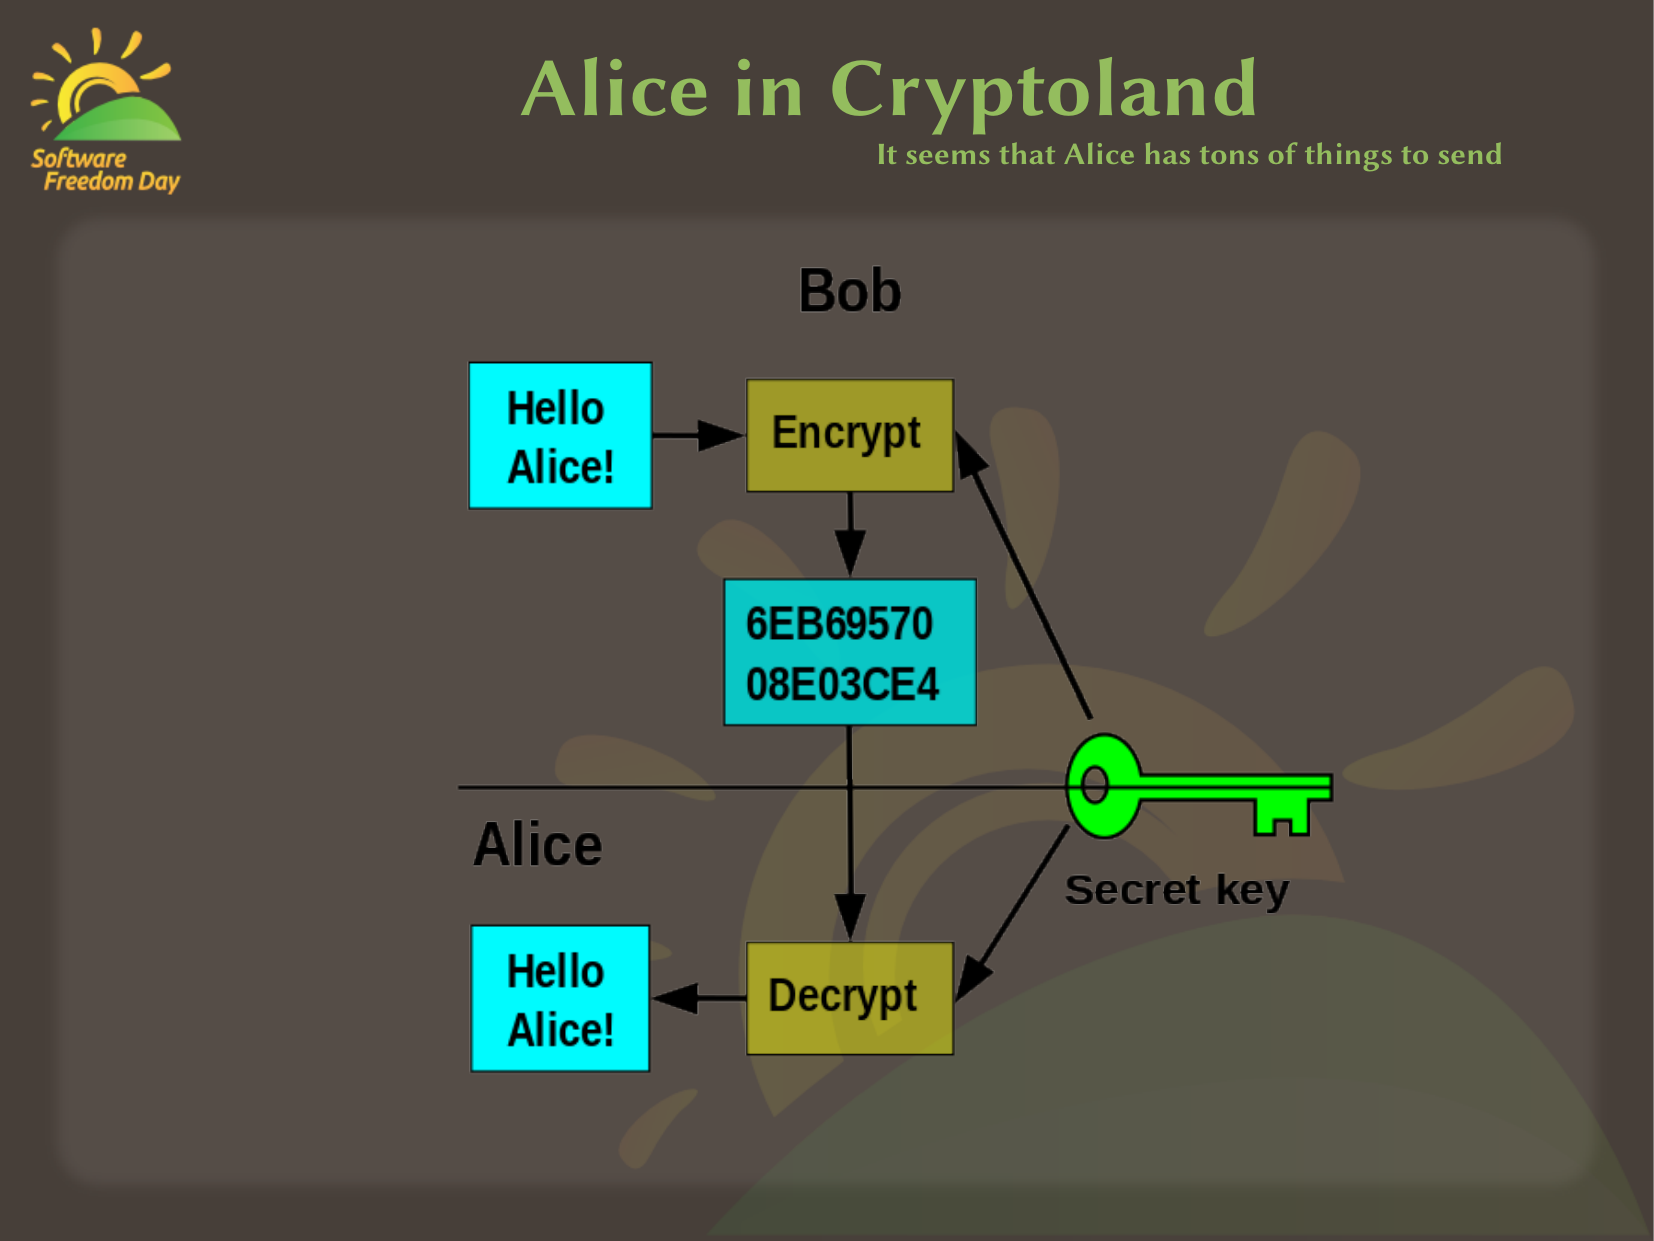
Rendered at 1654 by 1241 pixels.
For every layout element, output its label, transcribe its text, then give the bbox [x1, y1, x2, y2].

picture [0, 0, 1654, 1241]
title Alice in Cryptoland It seems that Alice has tons of things to send [210, 9, 1571, 205]
